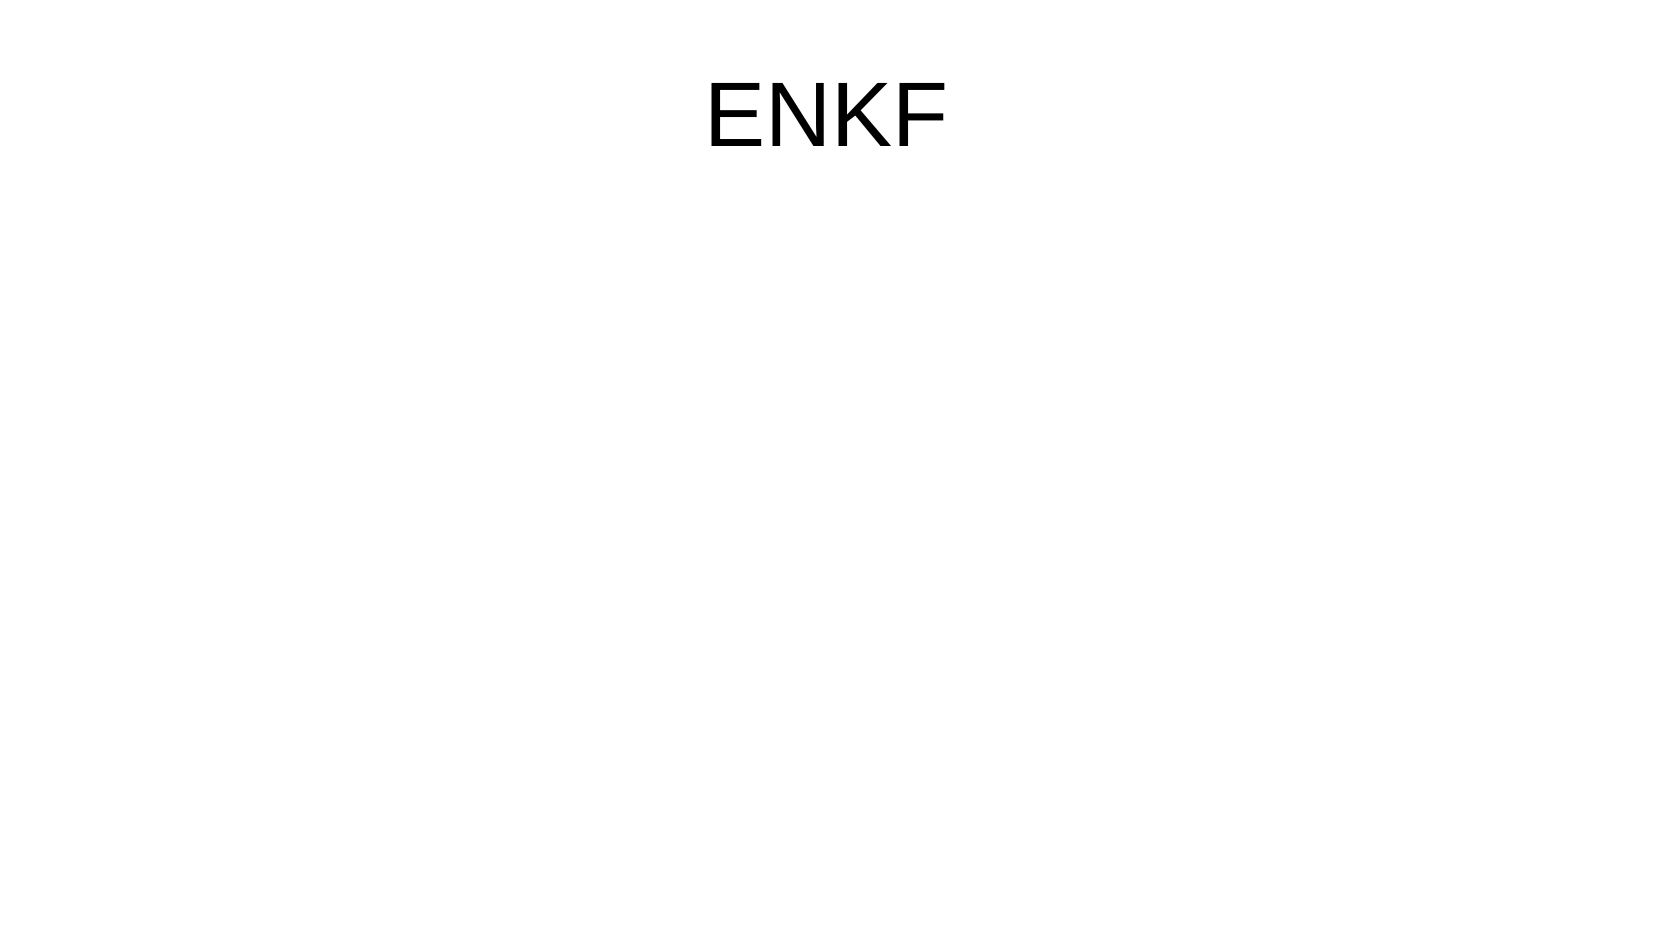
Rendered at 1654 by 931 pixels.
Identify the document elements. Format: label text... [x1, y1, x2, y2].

title ENKF [82, 37, 1571, 193]
